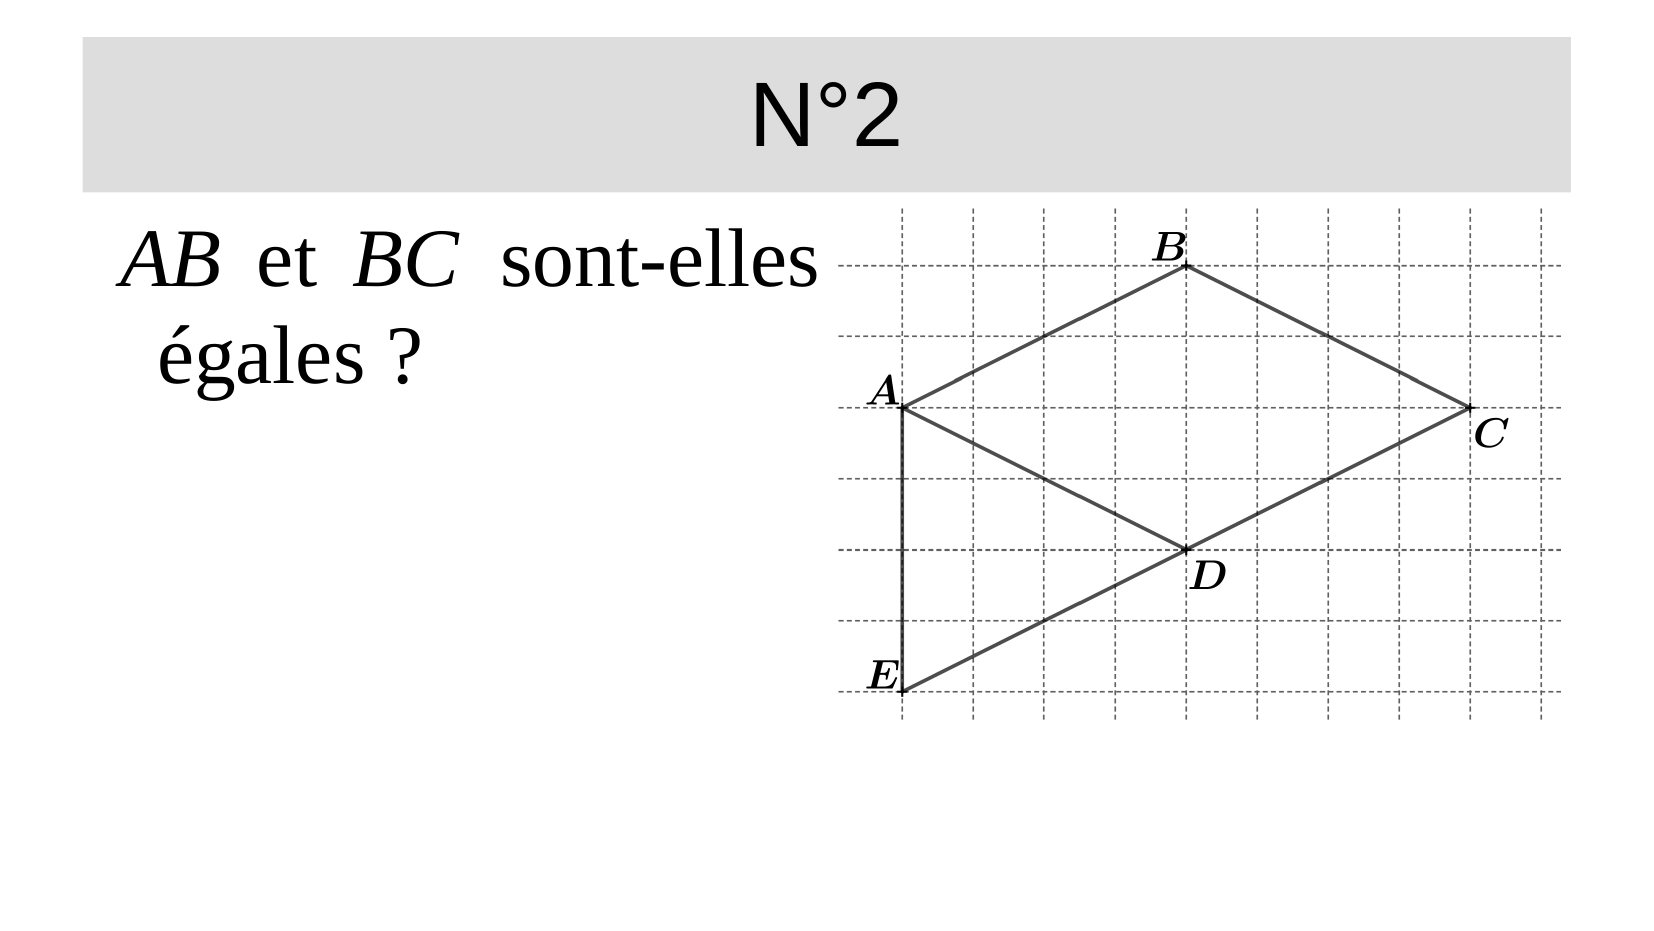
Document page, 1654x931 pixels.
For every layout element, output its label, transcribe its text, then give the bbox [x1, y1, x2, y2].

picture [838, 208, 1561, 721]
title N°2 [82, 37, 1571, 193]
chart [105, 213, 827, 402]
